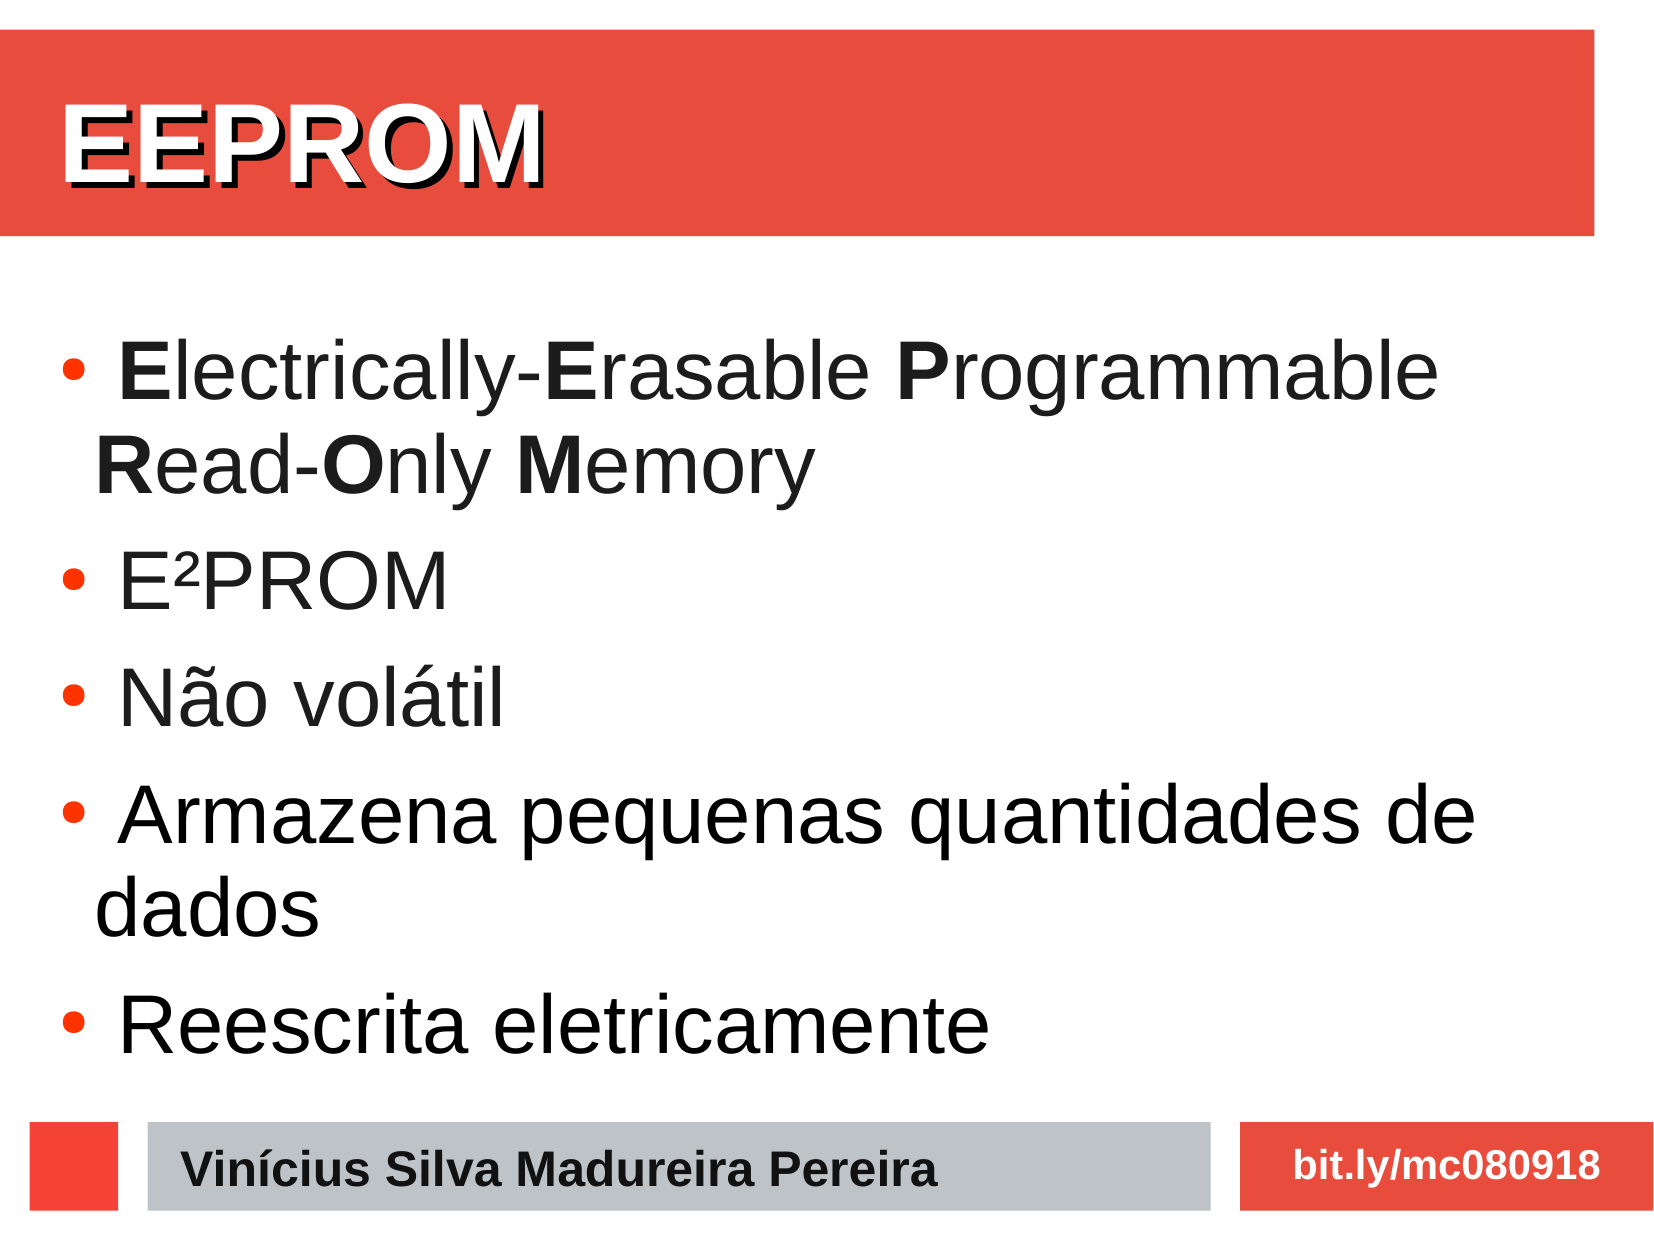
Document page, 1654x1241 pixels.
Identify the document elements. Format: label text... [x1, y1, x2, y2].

list Electrically-Erasable Programmable Read-Only Memory E²PROM Não volátil Armazena pequenas quantidades de dados Reescrita eletricamente [59, 324, 1565, 1093]
title EEPROM [59, 59, 1595, 207]
text_box bit.ly/mc080918 [1228, 1133, 1654, 1205]
text_box Vinícius Silva Madureira Pereira [165, 1133, 1170, 1205]
